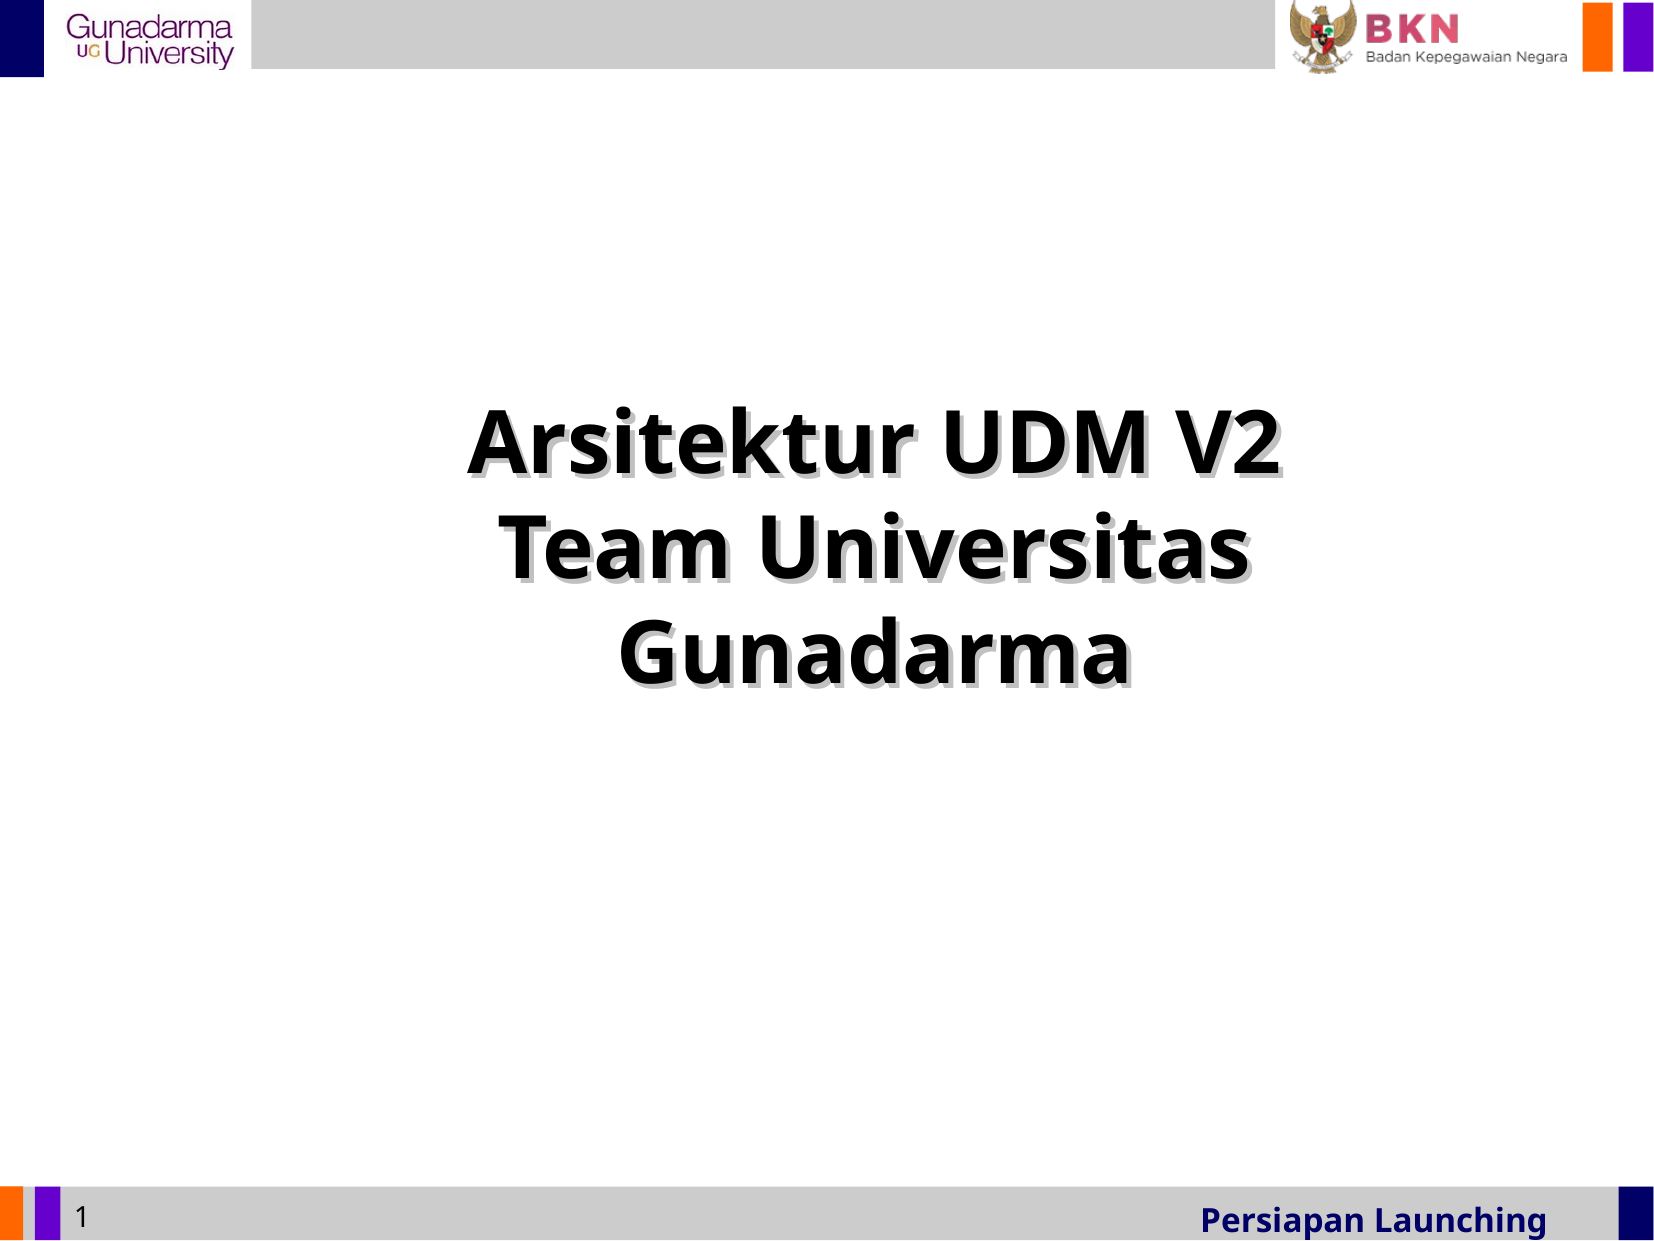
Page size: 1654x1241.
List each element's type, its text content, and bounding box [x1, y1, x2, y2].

title Arsitektur UDM V2 Team Universitas Gunadarma [339, 378, 1411, 814]
picture [1290, 0, 1567, 74]
picture [65, 0, 235, 70]
